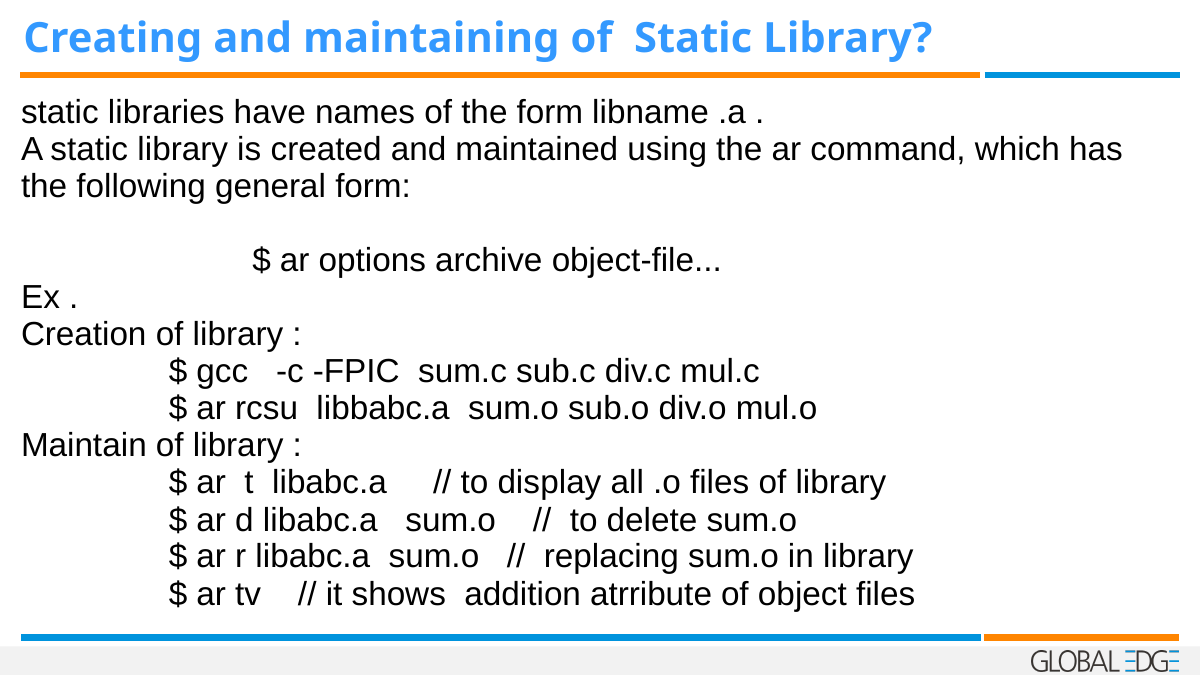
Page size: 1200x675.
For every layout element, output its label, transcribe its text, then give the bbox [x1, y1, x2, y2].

subtitle static libraries have names of the form libname .a . A static library is created and maintained using the ar command, which has the following general form: $ ar options archive object-file... Ex . Creation of library : $ gcc -c -FPIC sum.c sub.c div.c mul.c $ ar rcsu libbabc.a sum.o sub.o div.o mul.o Maintain of library : $ ar t libabc.a // to display all .o files of library $ ar d libabc.a sum.o // to delete sum.o $ ar r libabc.a sum.o // replacing sum.o in library $ ar tv // it shows addition atrribute of object files [21, 88, 1158, 675]
title Creating and maintaining of Static Library? [12, 9, 1088, 63]
picture [1158, 650, 1179, 672]
